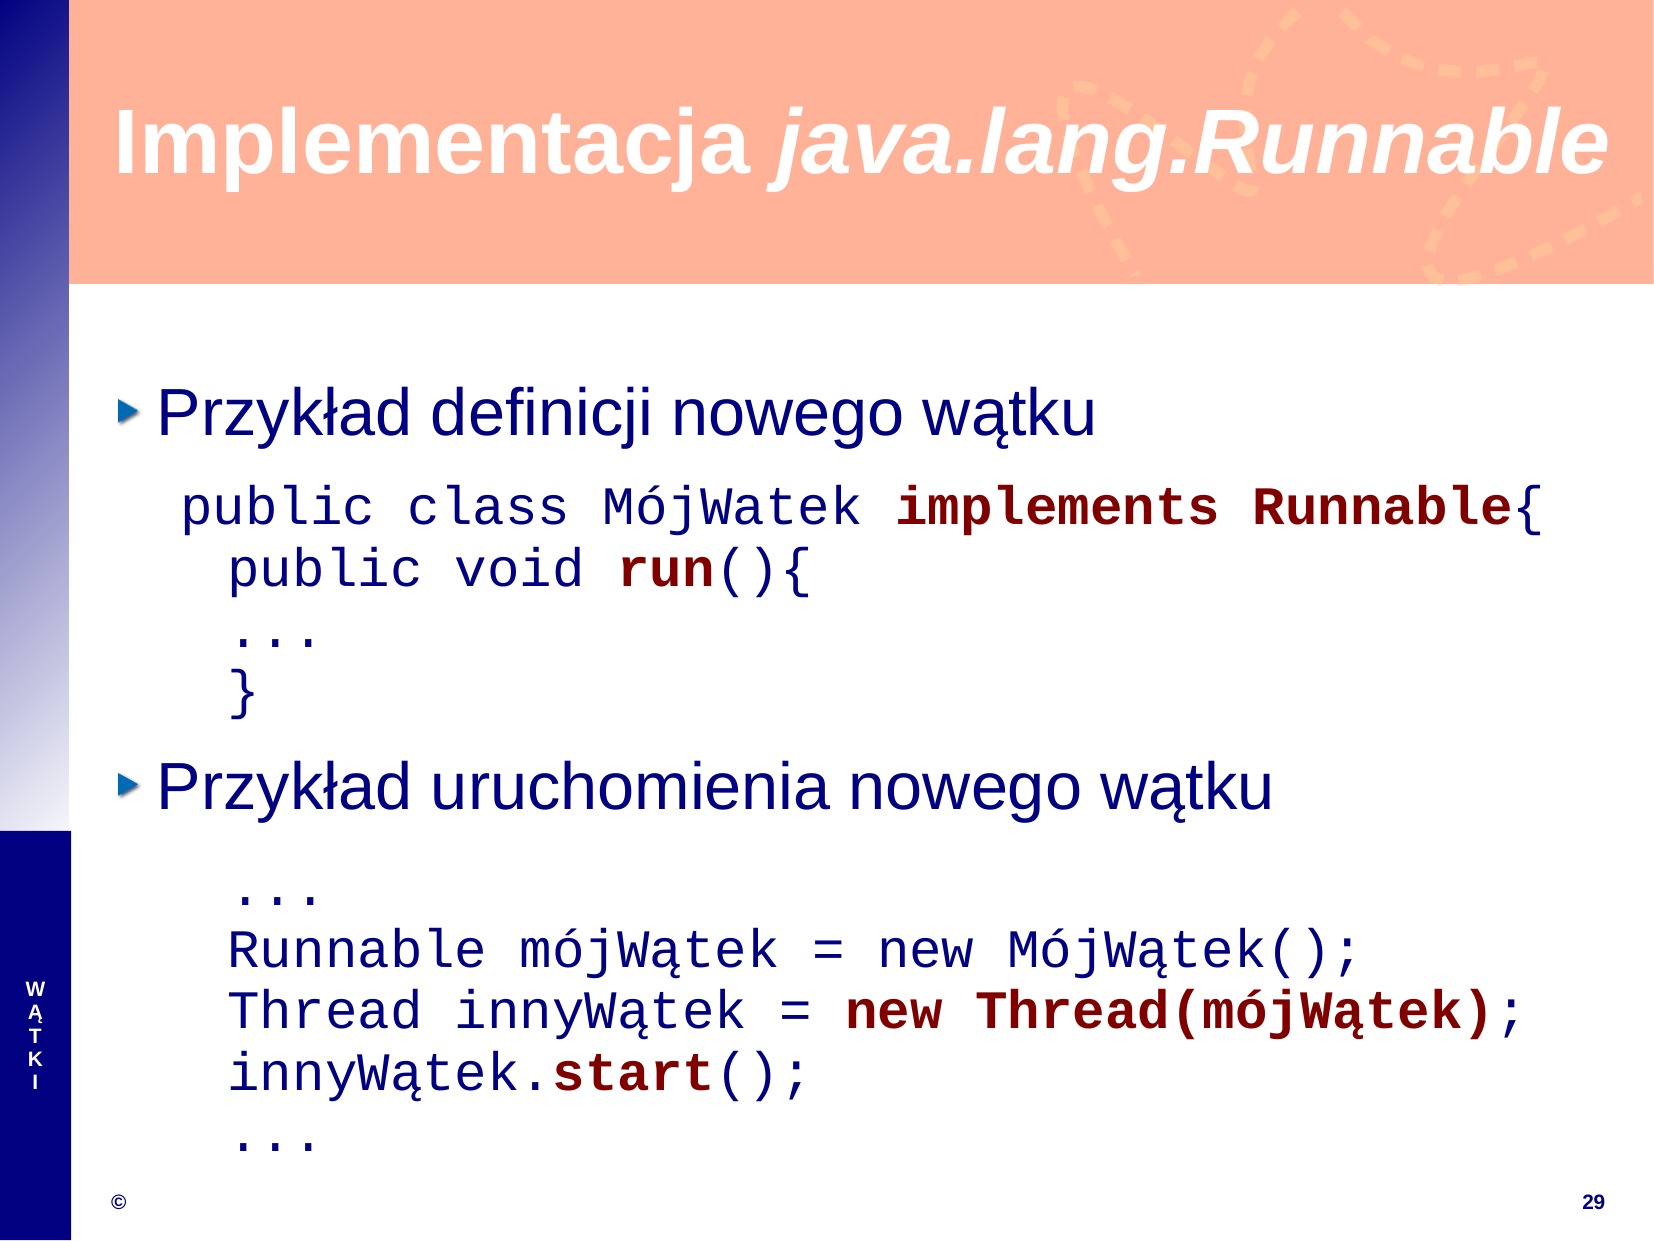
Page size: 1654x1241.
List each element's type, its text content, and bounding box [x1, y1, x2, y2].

text_box W Ą T K I [0, 830, 71, 1241]
title Implementacja java.lang.Runnable [72, 37, 1654, 246]
list Przykład definicji nowego wątku public class MójWatek implements Runnable{ public void run(){ ... } Przykład uruchomienia nowego wątku ... Runnable mójWątek = new MójWątek(); Thread innyWątek = new Thread(mójWątek); innyWątek.start(); ... [85, 375, 1640, 1168]
